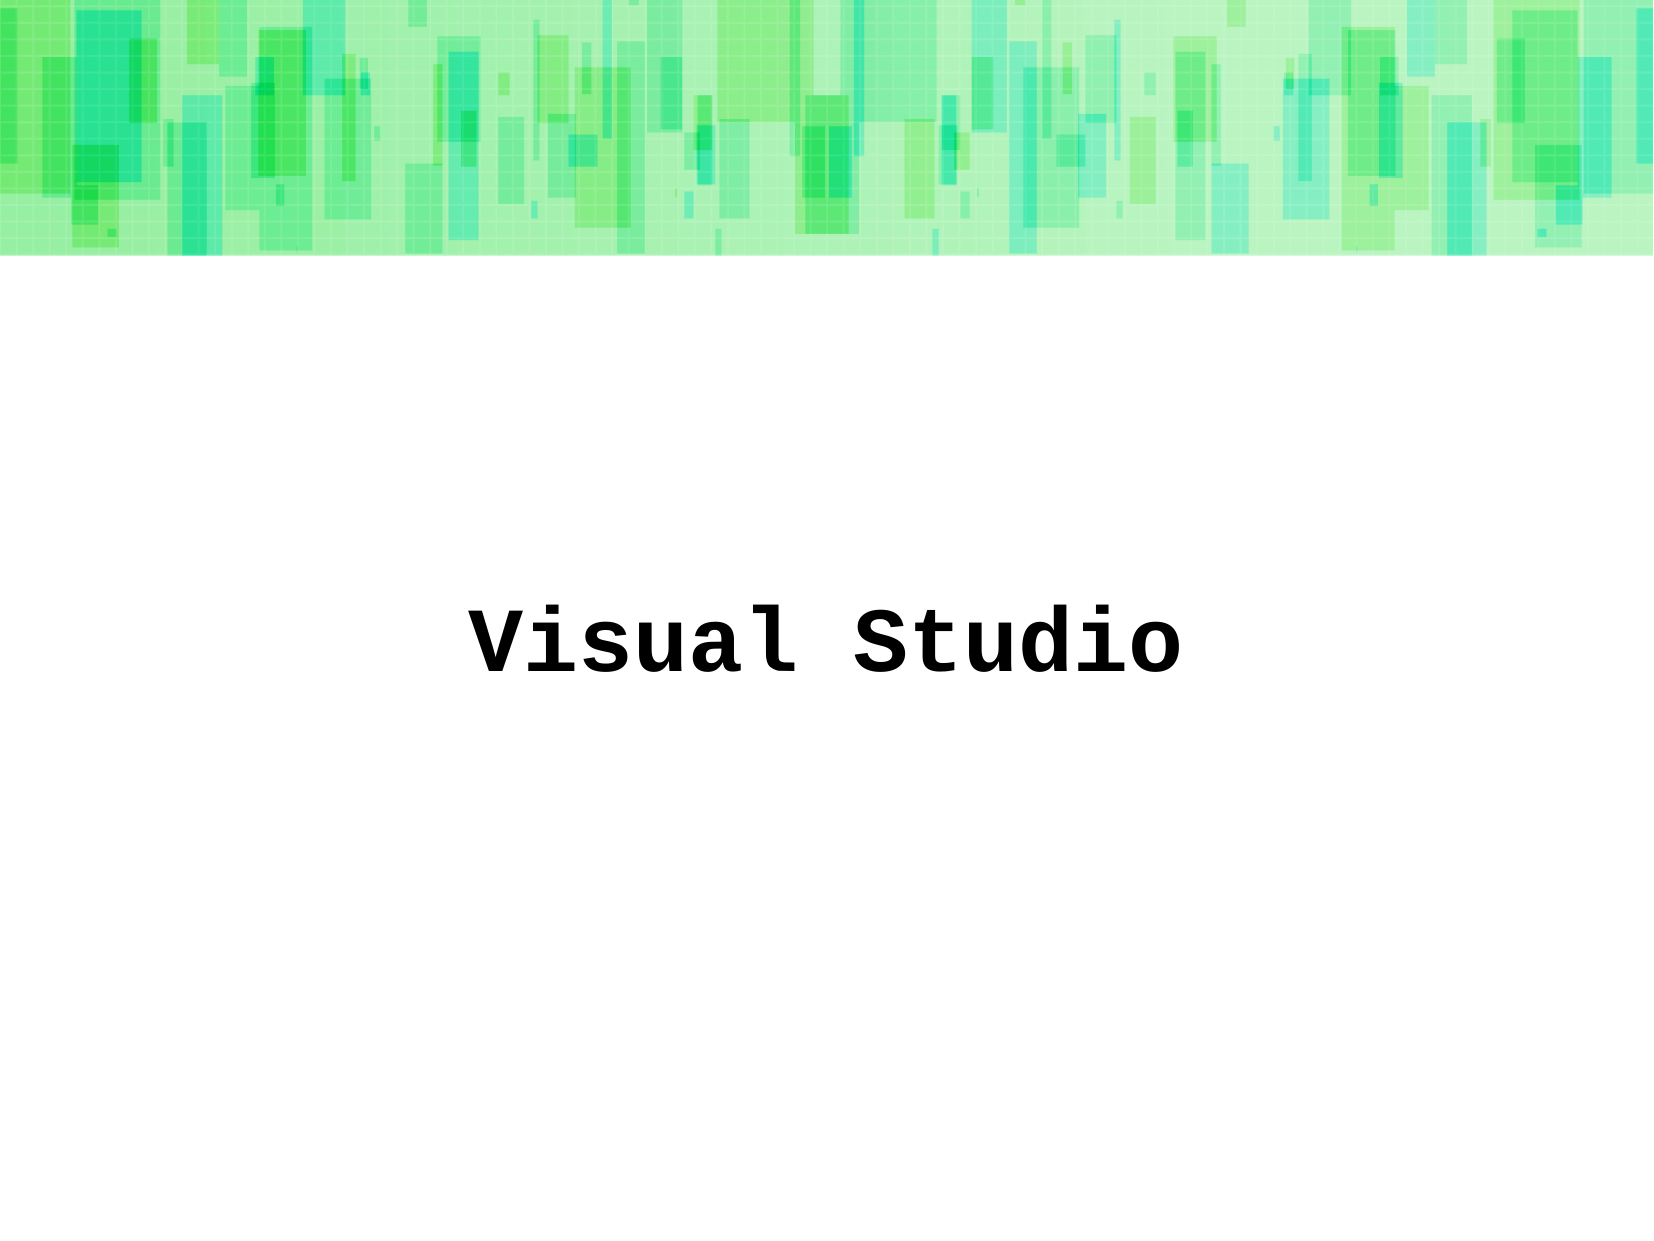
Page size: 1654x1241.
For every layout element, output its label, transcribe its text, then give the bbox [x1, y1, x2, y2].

picture [0, 0, 1654, 1241]
subtitle Visual Studio [82, 285, 1571, 1010]
